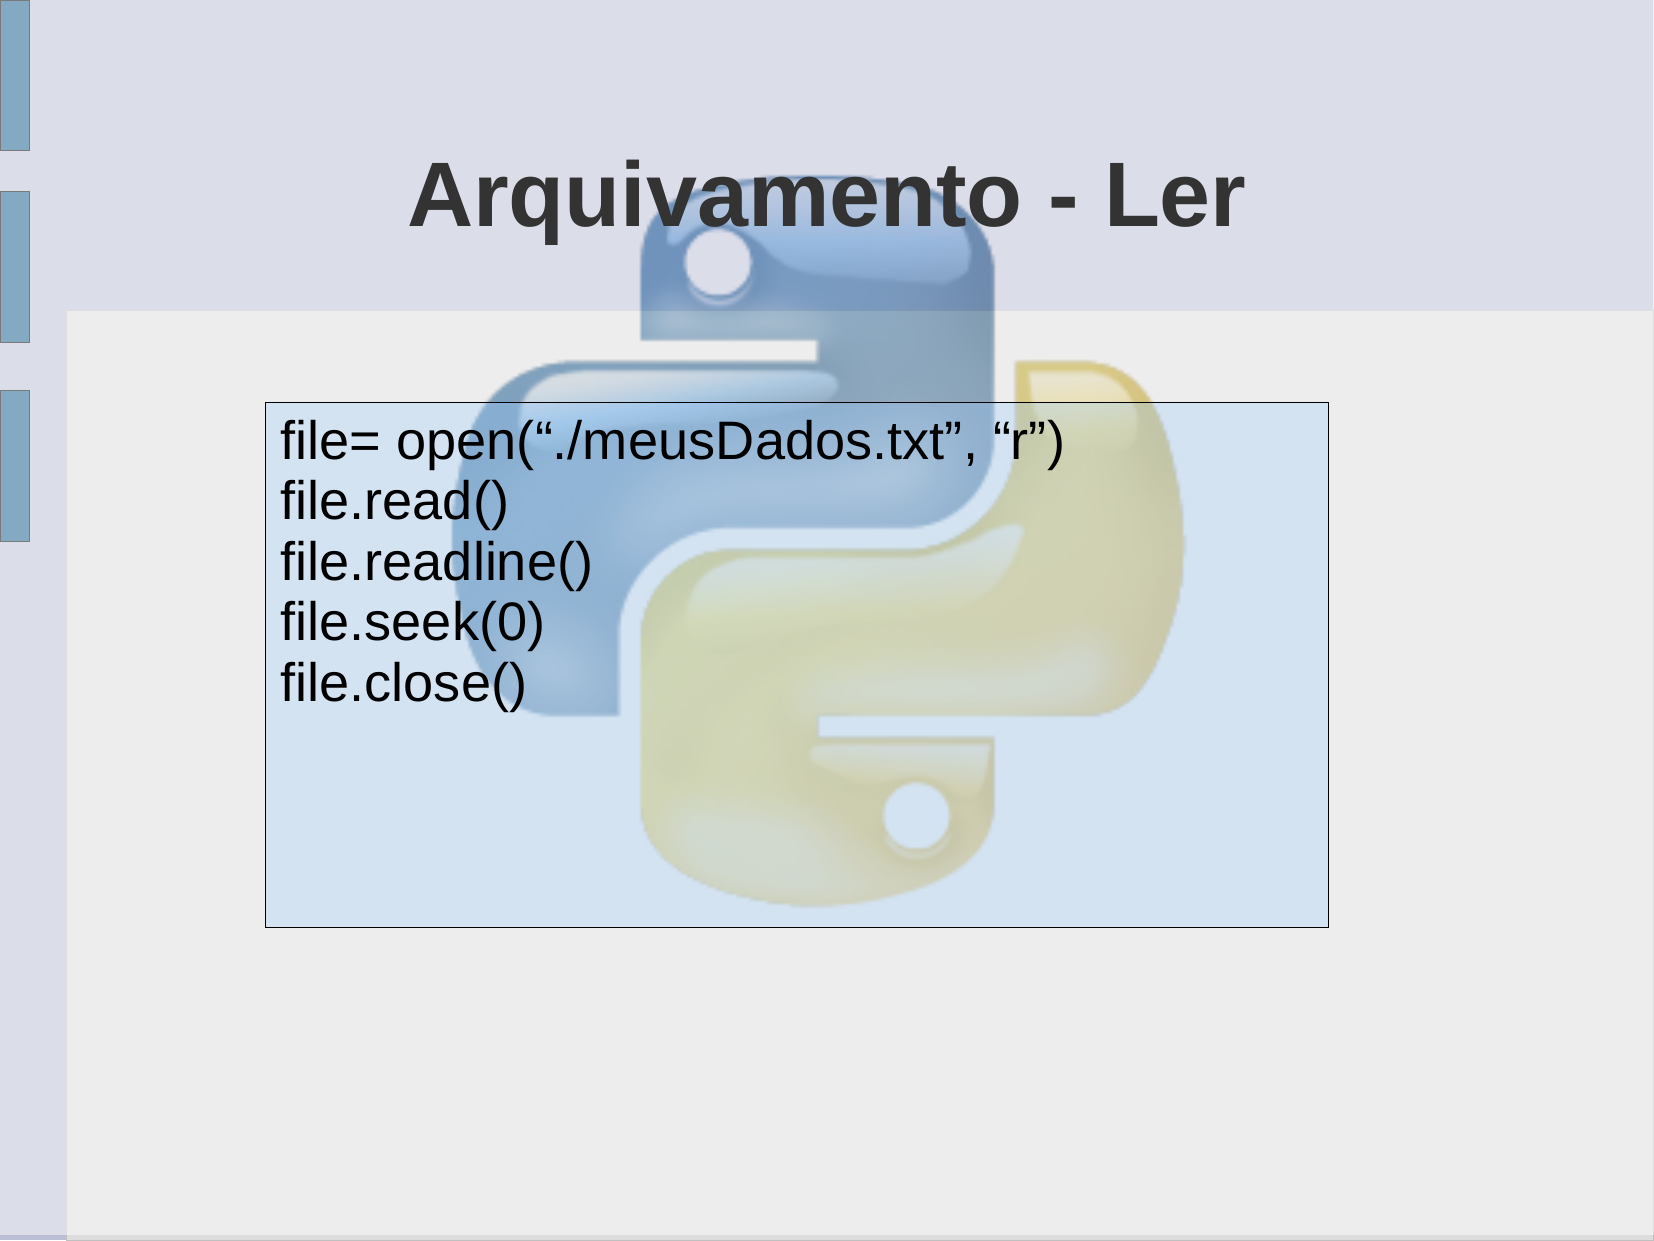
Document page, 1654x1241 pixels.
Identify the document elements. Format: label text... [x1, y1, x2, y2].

title Arquivamento - Ler [121, 91, 1534, 299]
text_box file= open(“./meusDados.txt”, “r”) file.read() file.readline() file.seek(0) file.close() [265, 402, 1329, 928]
picture [0, 0, 1654, 1235]
